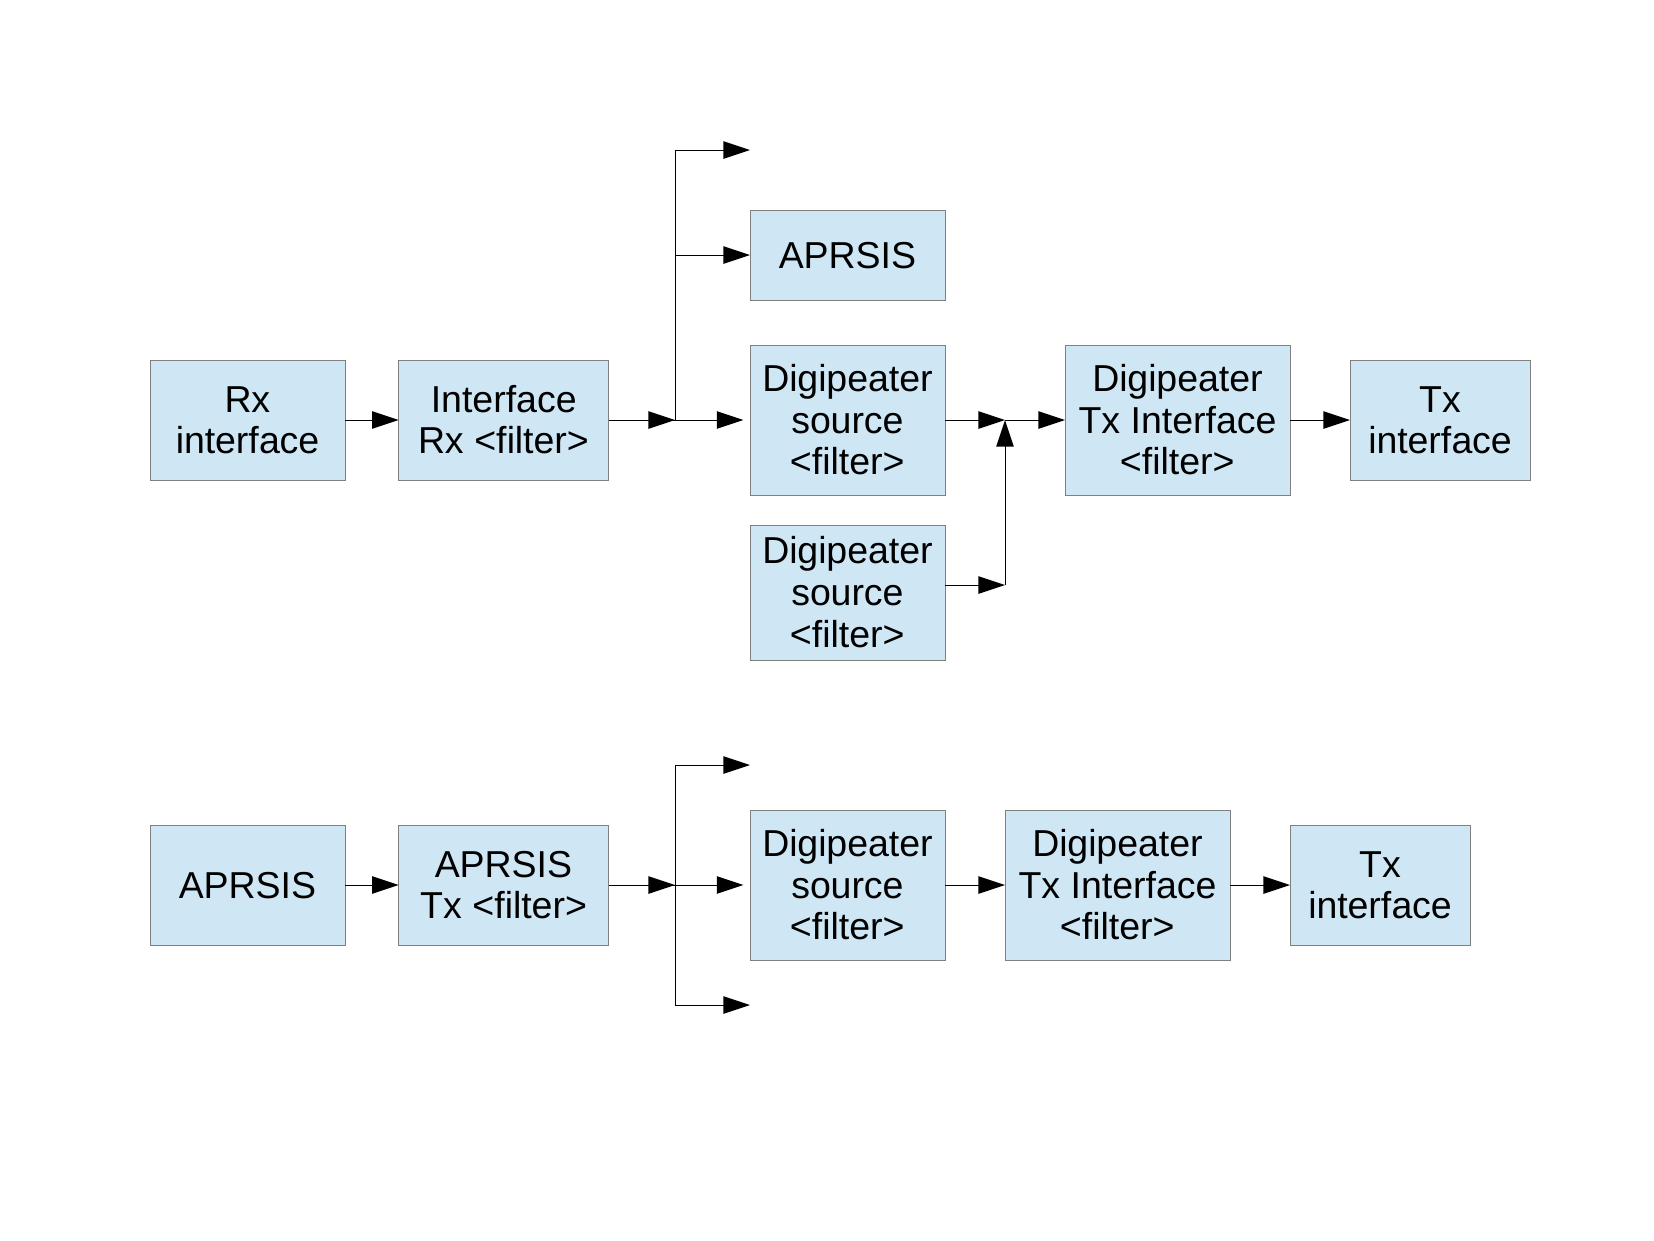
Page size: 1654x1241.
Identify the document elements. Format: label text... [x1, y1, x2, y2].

text_box Digipeater source <filter> [750, 345, 946, 496]
text_box Tx interface [1290, 825, 1471, 946]
text_box Digipeater Tx Interface <filter> [1065, 345, 1291, 496]
text_box APRSIS [150, 825, 346, 946]
text_box APRSIS [750, 210, 946, 301]
text_box Digipeater source <filter> [750, 810, 946, 961]
text_box Rx interface [150, 360, 346, 481]
text_box Interface Rx <filter> [398, 360, 609, 481]
text_box Digipeater Tx Interface <filter> [1005, 810, 1231, 961]
text_box Tx interface [1350, 360, 1531, 481]
text_box Digipeater source <filter> [750, 525, 946, 661]
text_box APRSIS Tx <filter> [398, 825, 609, 946]
